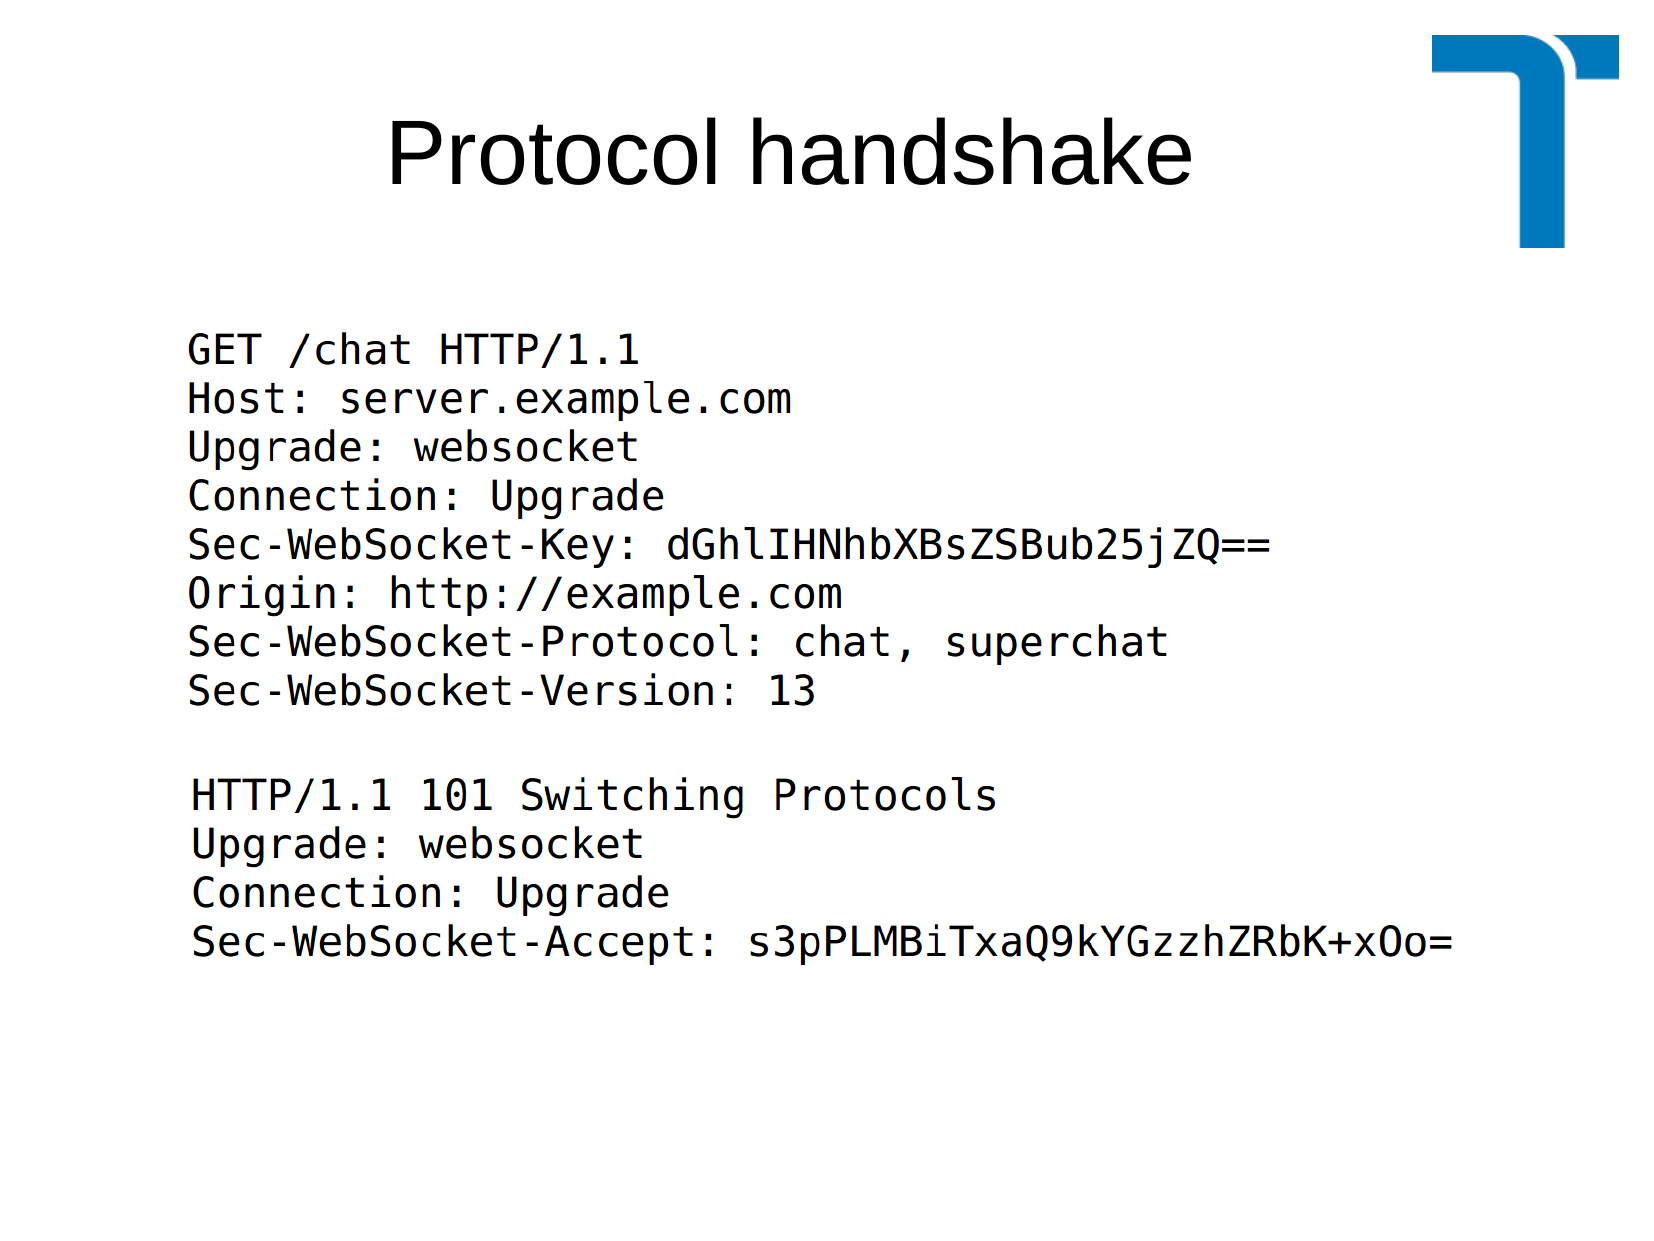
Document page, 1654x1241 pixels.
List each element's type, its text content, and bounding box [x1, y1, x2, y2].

picture [158, 307, 1335, 723]
picture [1432, 35, 1619, 248]
picture [153, 732, 1483, 1014]
title Protocol handshake [82, 49, 1501, 257]
